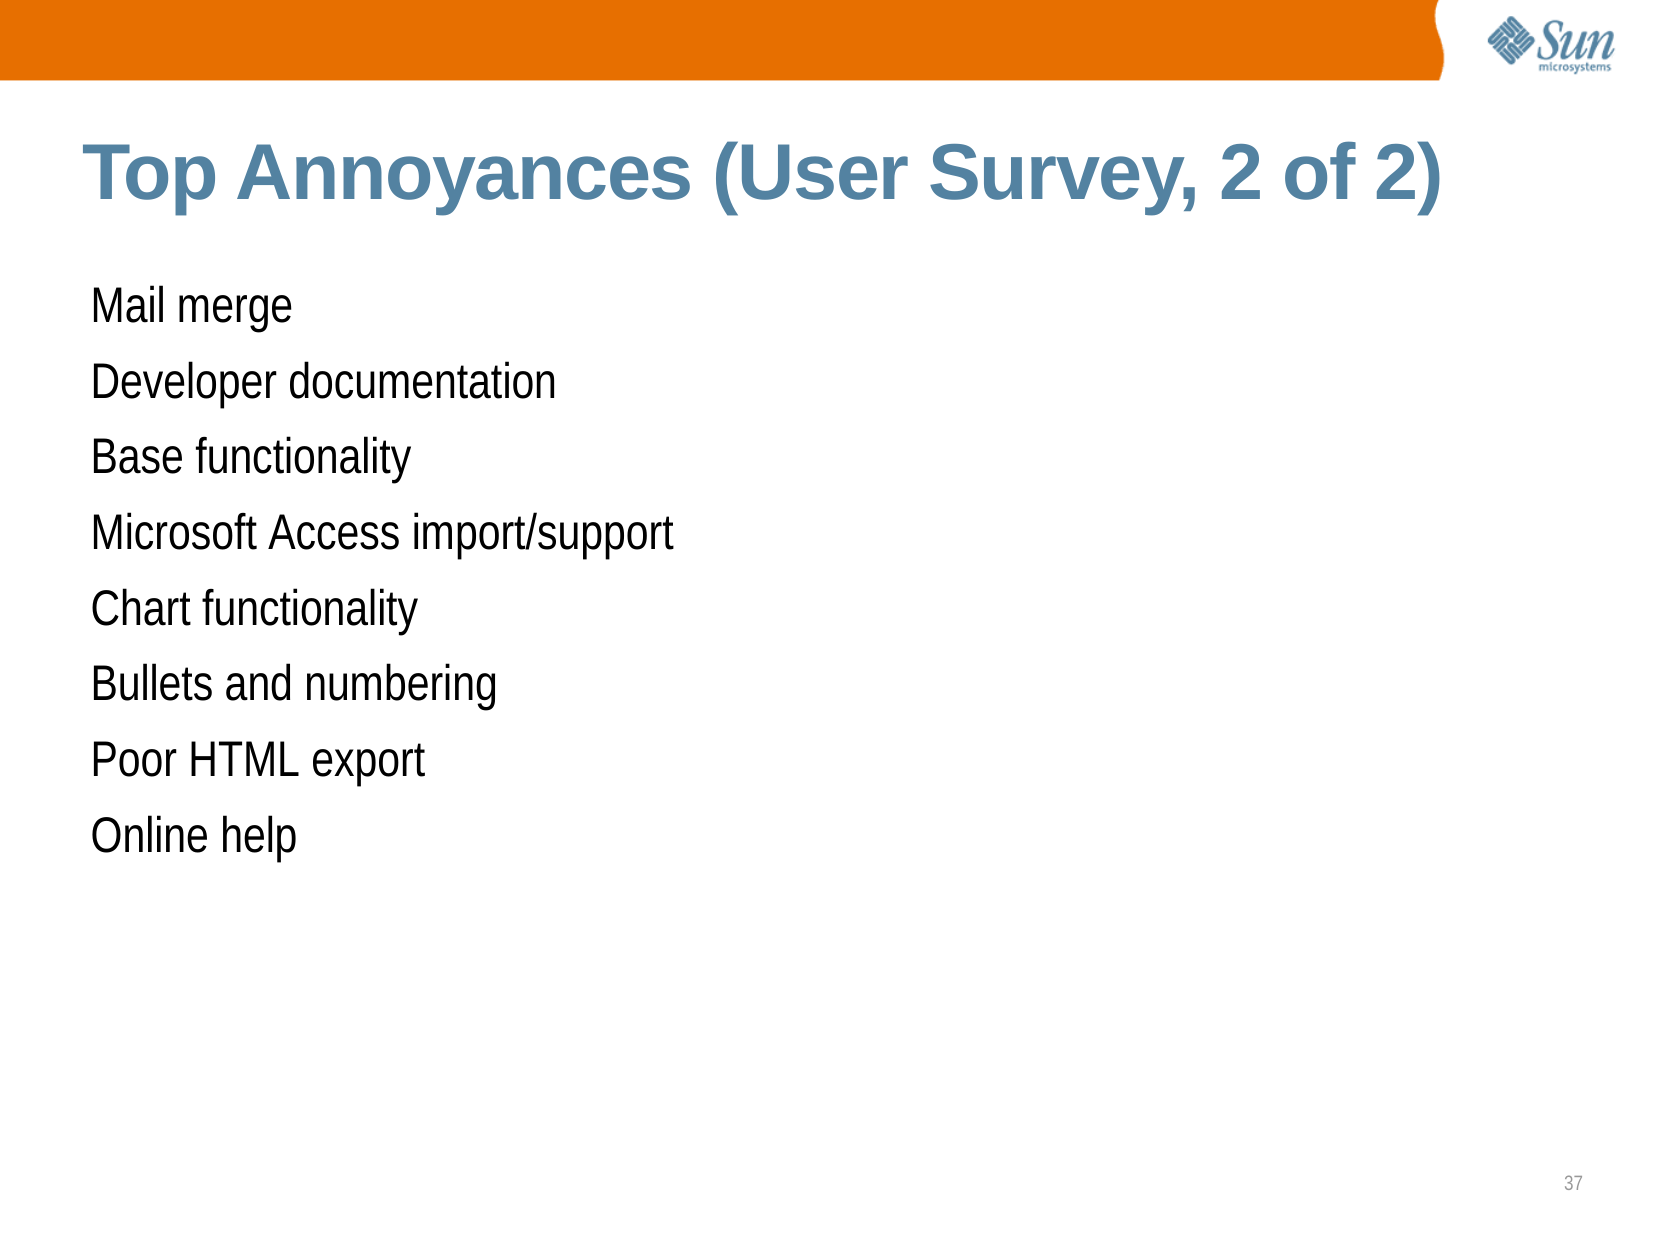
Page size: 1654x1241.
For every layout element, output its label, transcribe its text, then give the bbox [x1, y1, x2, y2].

list Mail merge Developer documentation Base functionality Microsoft Access import/support Chart functionality Bullets and numbering Poor HTML export Online help [71, 283, 1545, 978]
picture [0, 0, 1654, 83]
title Top Annoyances (User Survey, 2 of 2) [82, 135, 1585, 251]
